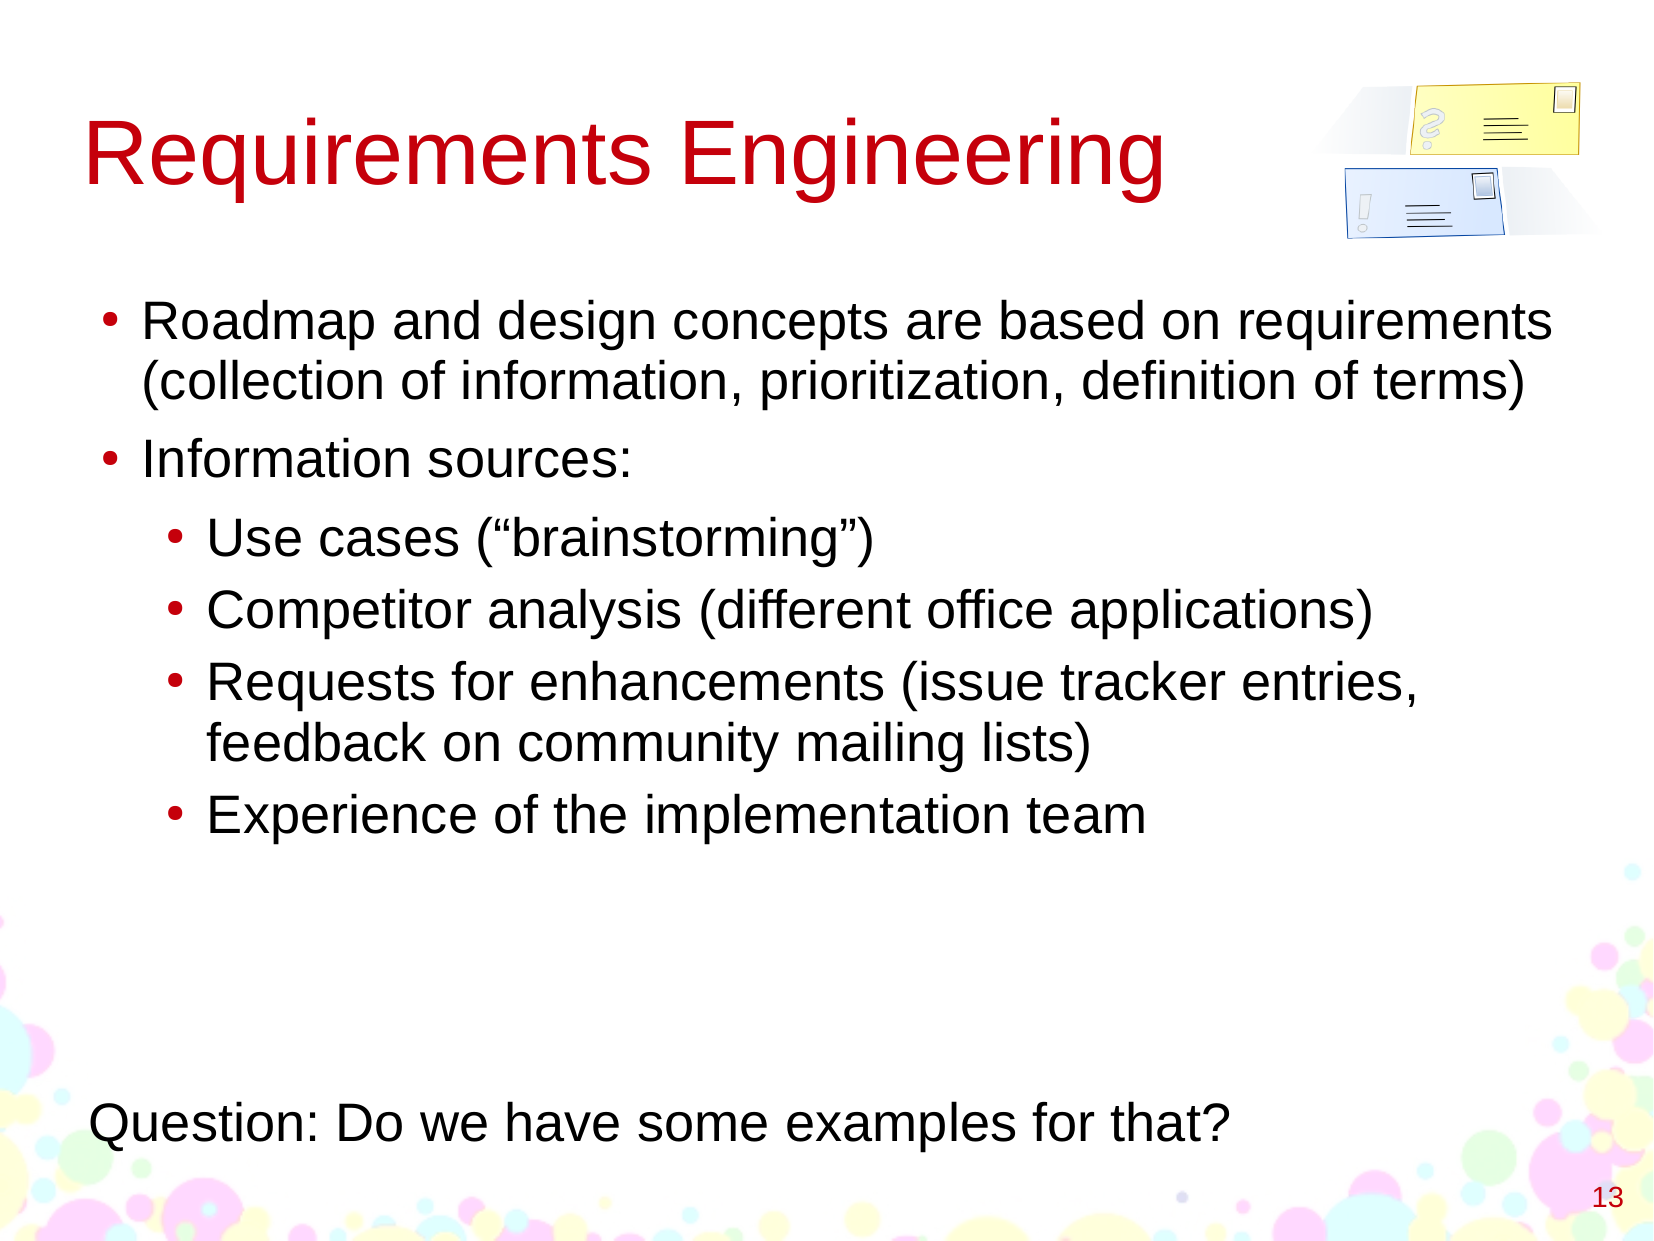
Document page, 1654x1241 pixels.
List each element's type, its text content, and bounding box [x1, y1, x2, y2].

text_box Question: Do we have some examples for that? [88, 1092, 1536, 1154]
title Requirements Engineering [82, 49, 1258, 257]
list Roadmap and design concepts are based on requirements (collection of information, prioritization, definition of terms) Information sources: Use cases (“brainstorming”) Competitor analysis (different office applications) Requests for enhancements (issue tracker entries, feedback on community mailing lists) Experience of the implementation team [88, 290, 1577, 1109]
picture [1311, 53, 1602, 268]
